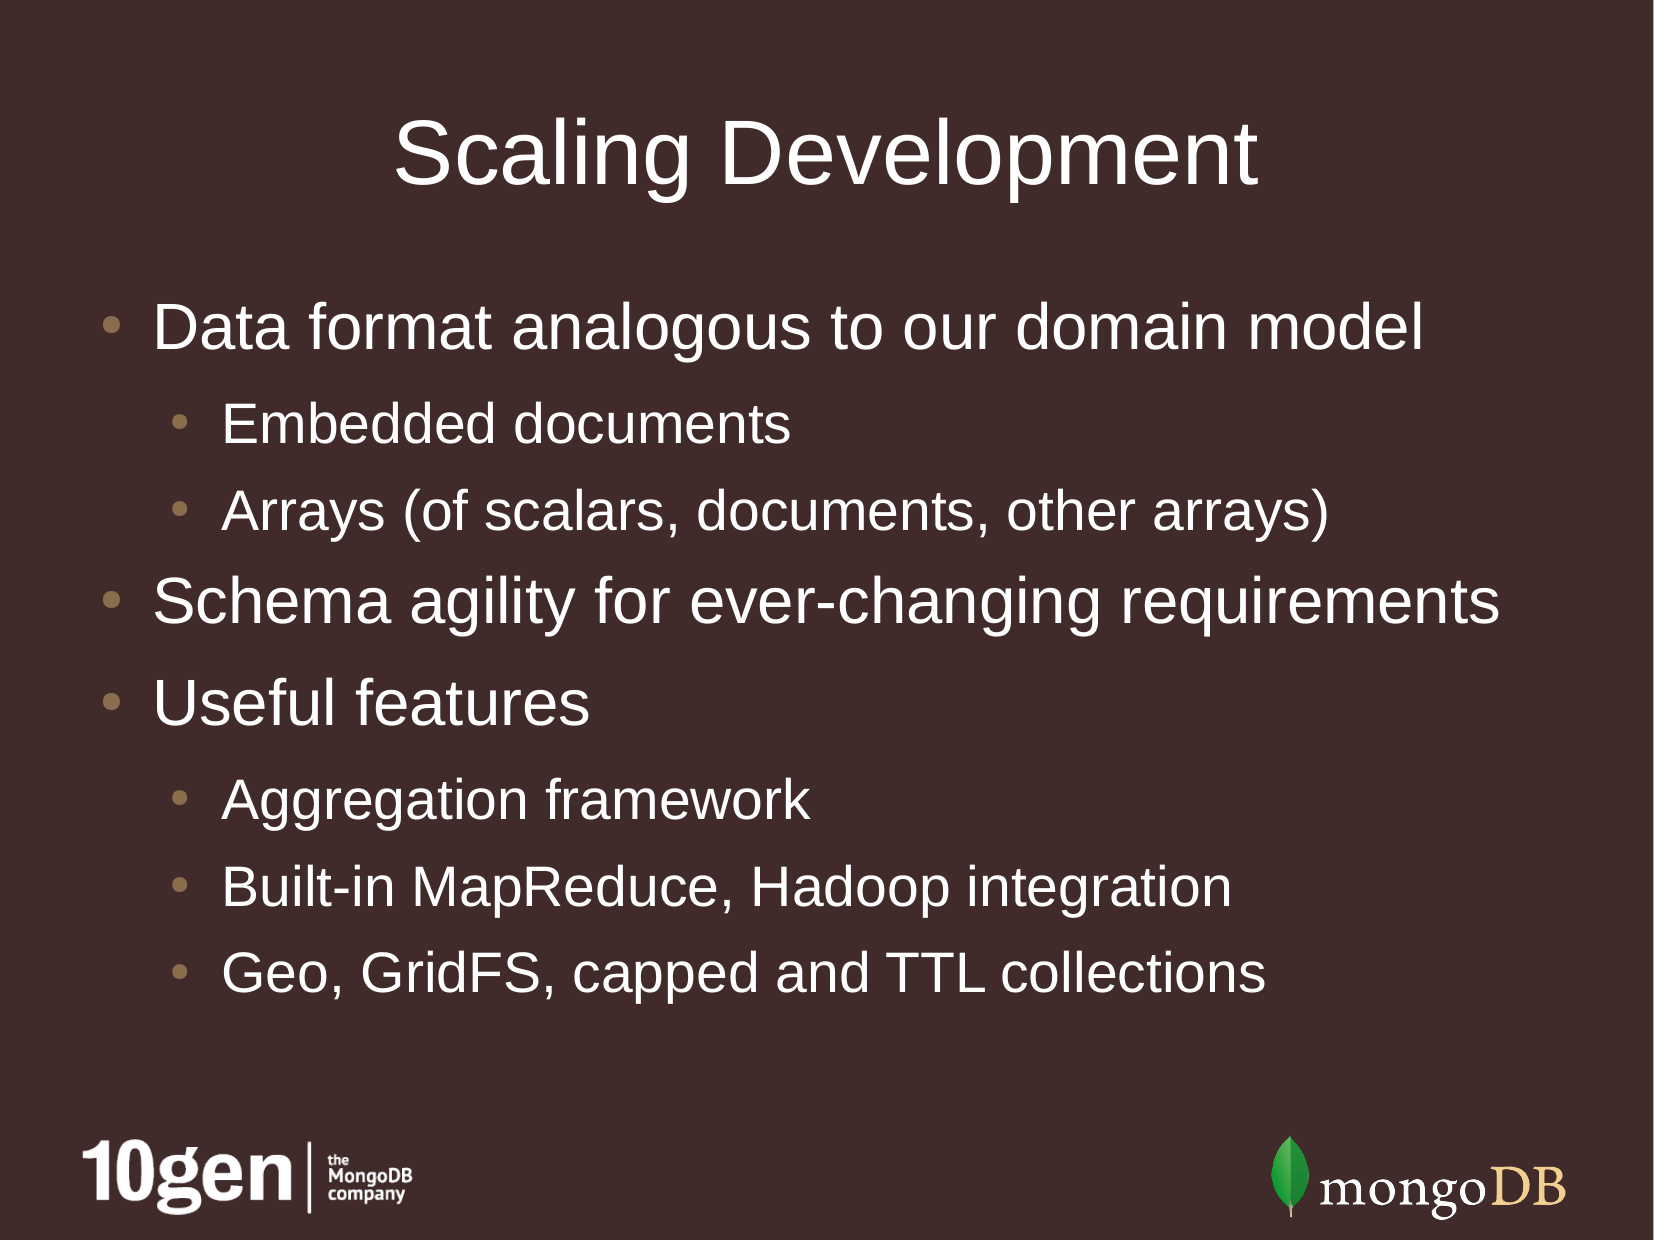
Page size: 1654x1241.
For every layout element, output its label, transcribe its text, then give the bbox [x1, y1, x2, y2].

picture [1260, 1124, 1576, 1230]
picture [82, 1139, 413, 1215]
list Data format analogous to our domain model Embedded documents Arrays (of scalars, documents, other arrays) Schema agility for ever-changing requirements Useful features Aggregation framework Built-in MapReduce, Hadoop integration Geo, GridFS, capped and TTL collections [82, 290, 1571, 1010]
title Scaling Development [82, 49, 1571, 257]
